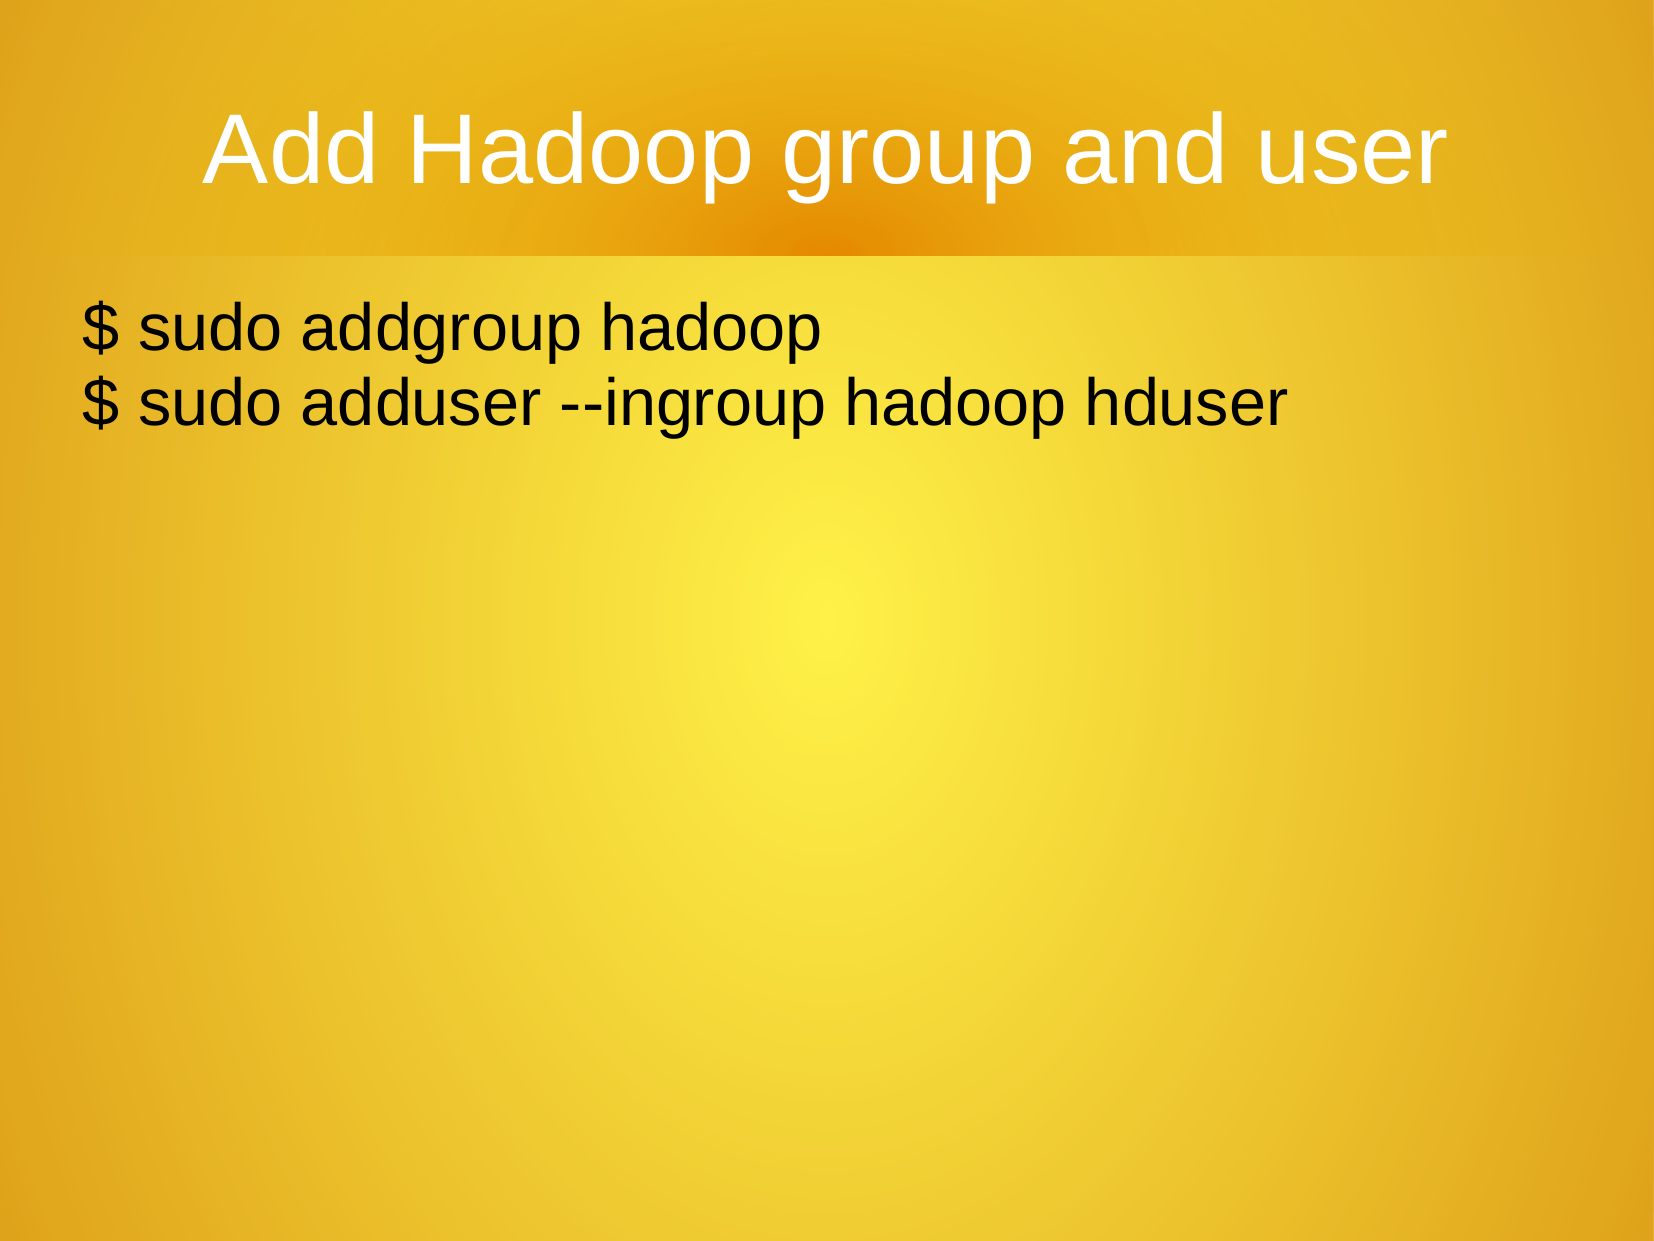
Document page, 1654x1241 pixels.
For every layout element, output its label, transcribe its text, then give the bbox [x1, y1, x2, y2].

title Add Hadoop group and user [82, 47, 1571, 252]
subtitle $ sudo addgroup hadoop $ sudo adduser --ingroup hadoop hduser [82, 290, 1571, 1010]
